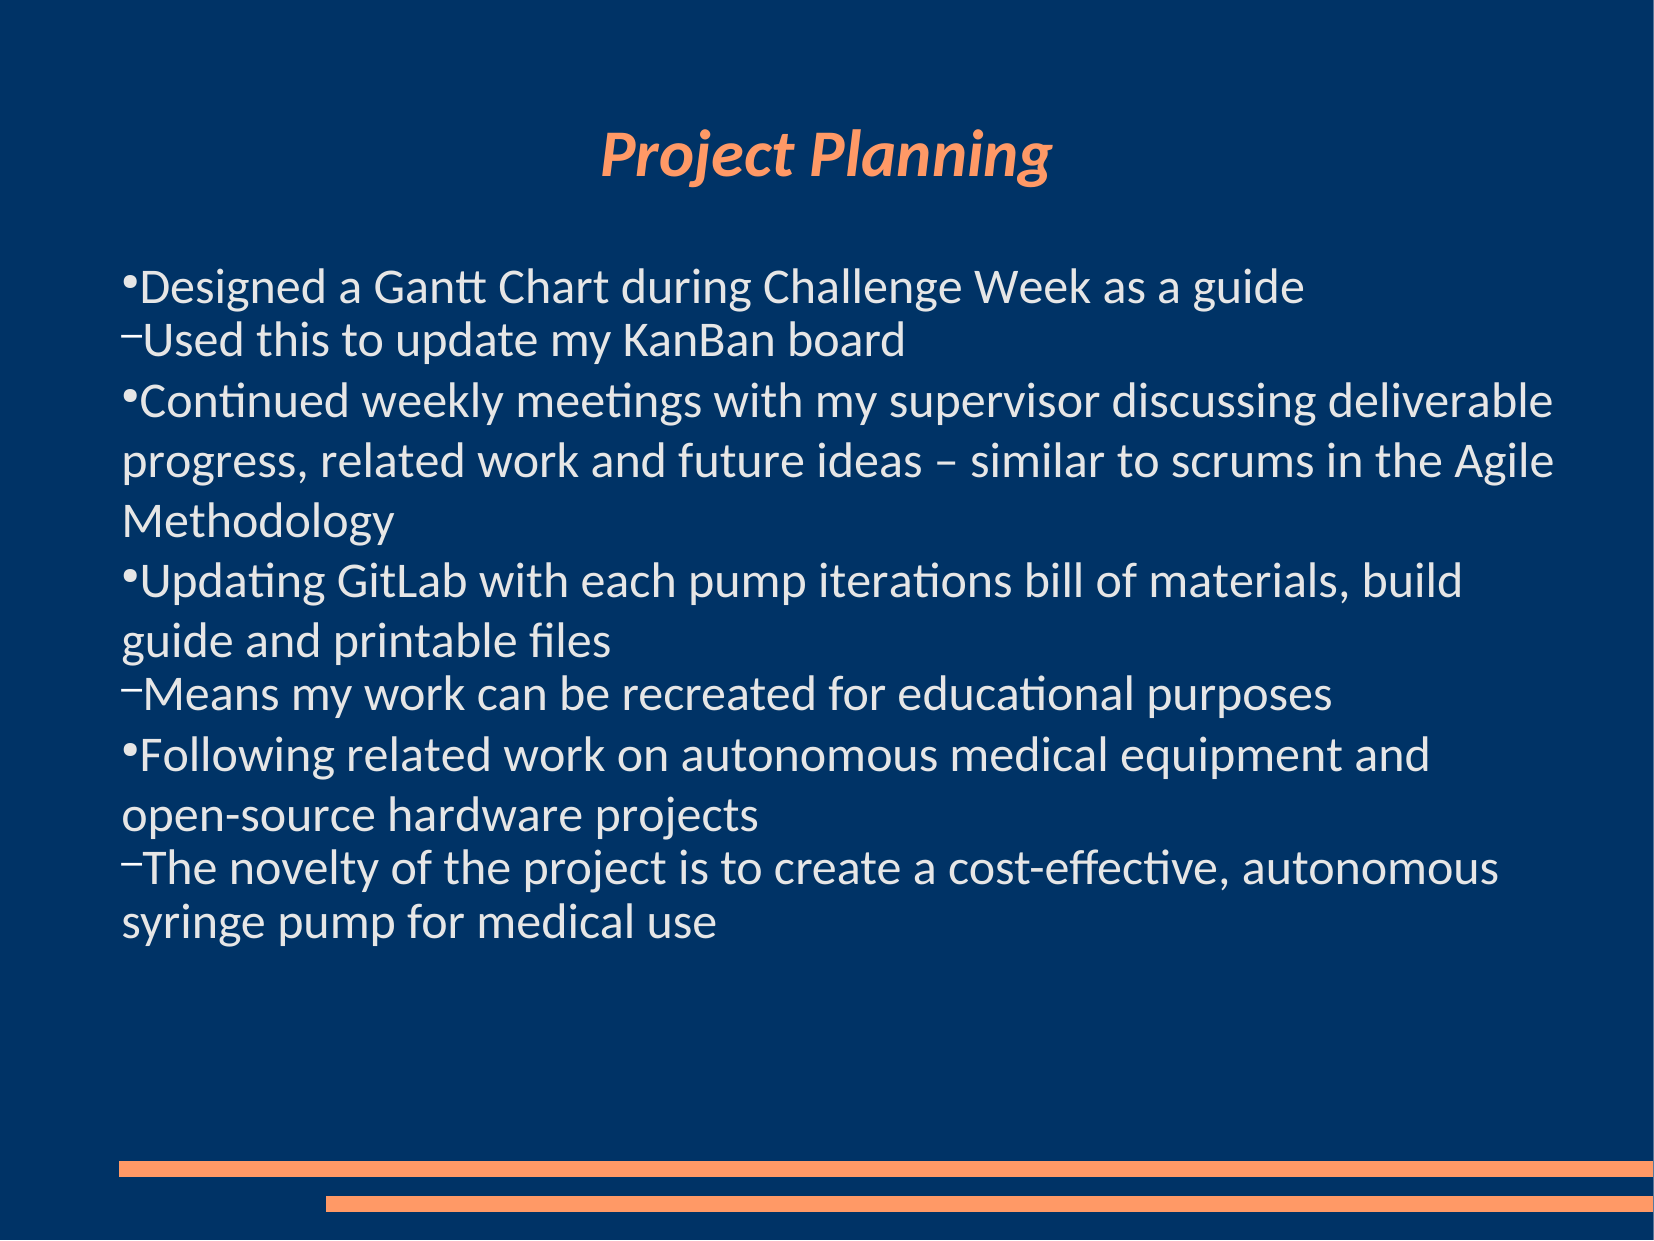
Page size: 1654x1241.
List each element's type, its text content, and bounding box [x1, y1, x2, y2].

list Designed a Gantt Chart during Challenge Week as a guide Used this to update my KanBan board Continued weekly meetings with my supervisor discussing deliverable progress, related work and future ideas – similar to scrums in the Agile Methodology Updating GitLab with each pump iterations bill of materials, build guide and printable files Means my work can be recreated for educational purposes Following related work on autonomous medical equipment and open-source hardware projects The novelty of the project is to create a cost-effective, autonomous syringe pump for medical use [121, 253, 1561, 1141]
title Project Planning [121, 46, 1534, 253]
